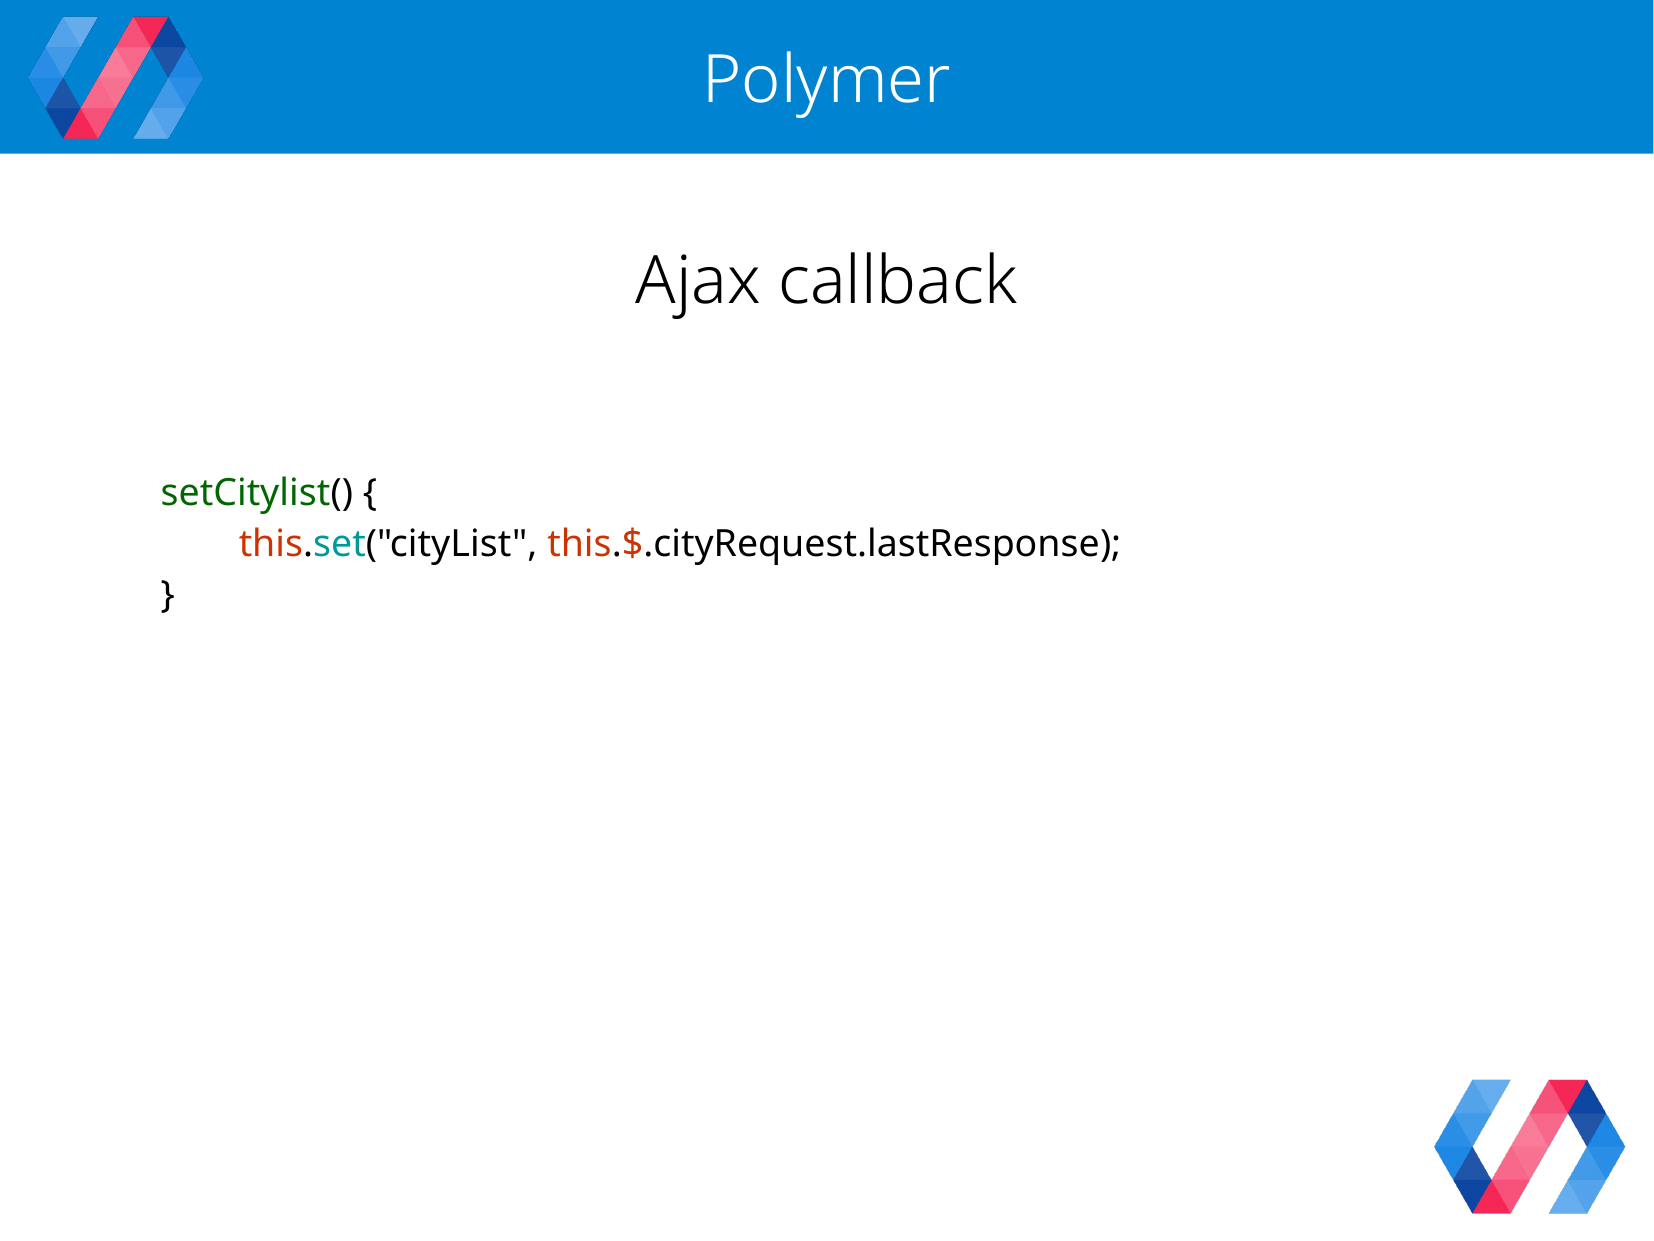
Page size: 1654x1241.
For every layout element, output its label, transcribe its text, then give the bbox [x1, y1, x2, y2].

picture [23, 13, 208, 142]
picture [1429, 1076, 1630, 1217]
text_box Ajax callback setCitylist() { this.set("cityList", this.$.cityRequest.lastResponse); } [82, 232, 1571, 1052]
title Polymer [0, 0, 1654, 154]
